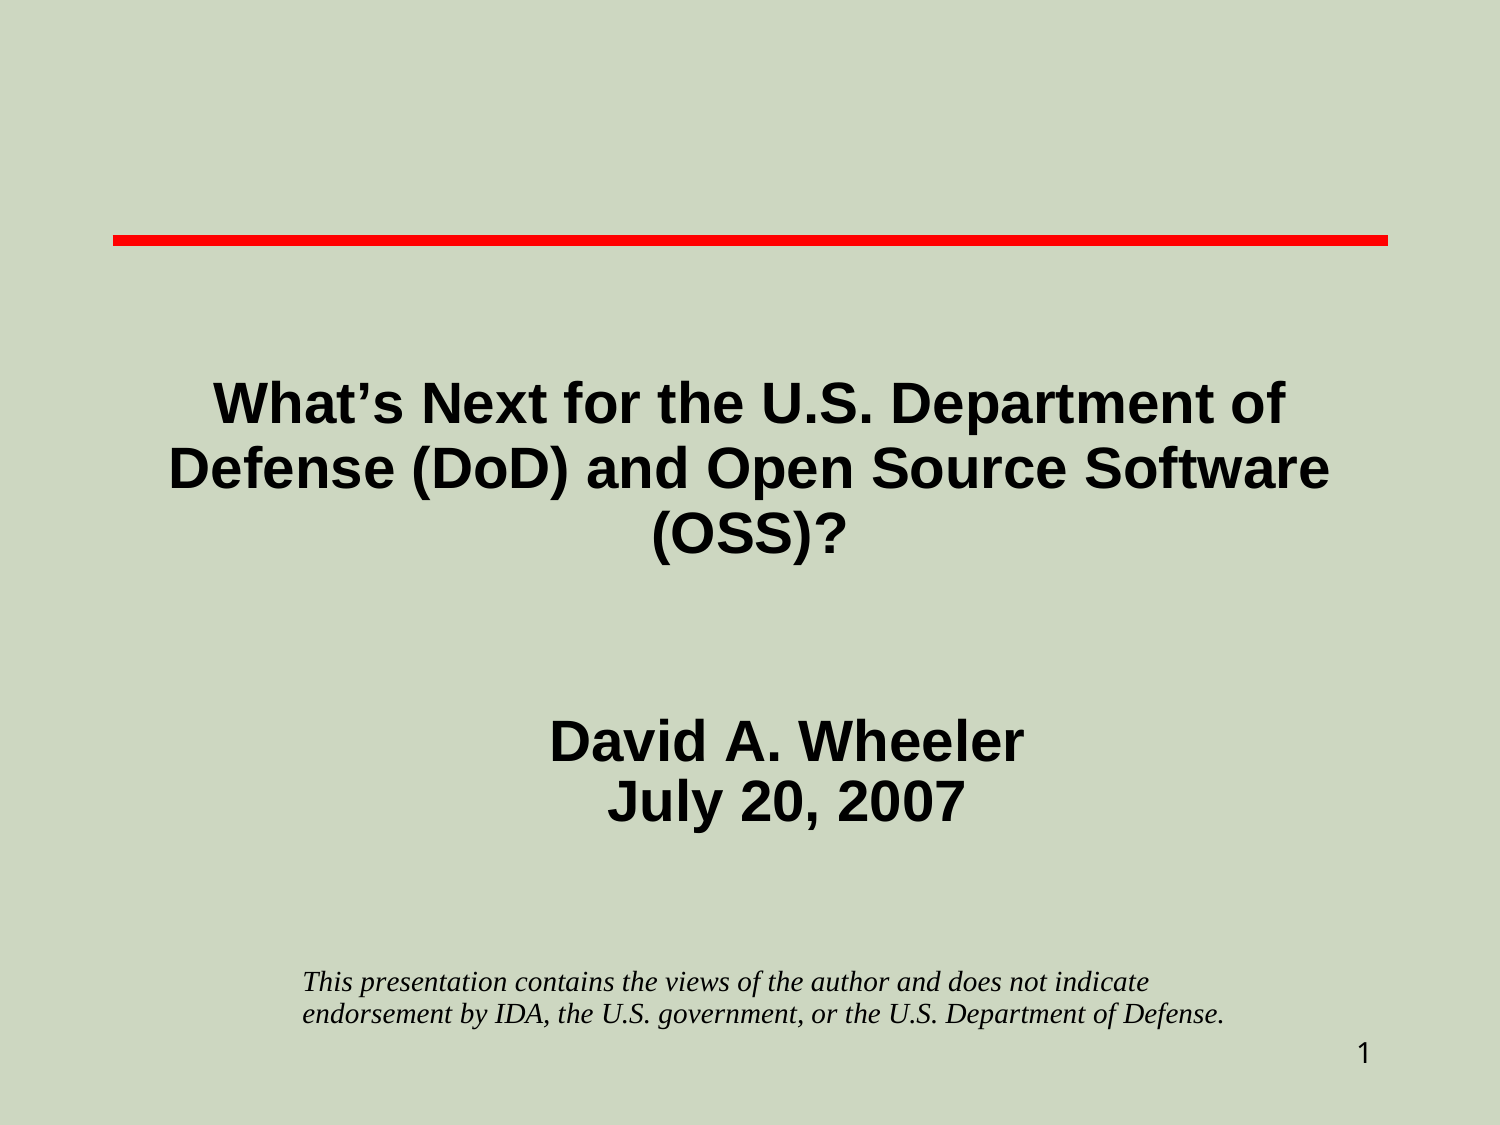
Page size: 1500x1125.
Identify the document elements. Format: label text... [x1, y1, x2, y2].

title What’s Next for the U.S. Department of Defense (DoD) and Open Source Software (OSS)? [112, 363, 1388, 574]
text_box This presentation contains the views of the author and does not indicate endorsement by IDA, the U.S. government, or the U.S. Department of Defense. [287, 957, 1276, 1038]
subtitle David A. Wheeler July 20, 2007 [225, 637, 1276, 926]
